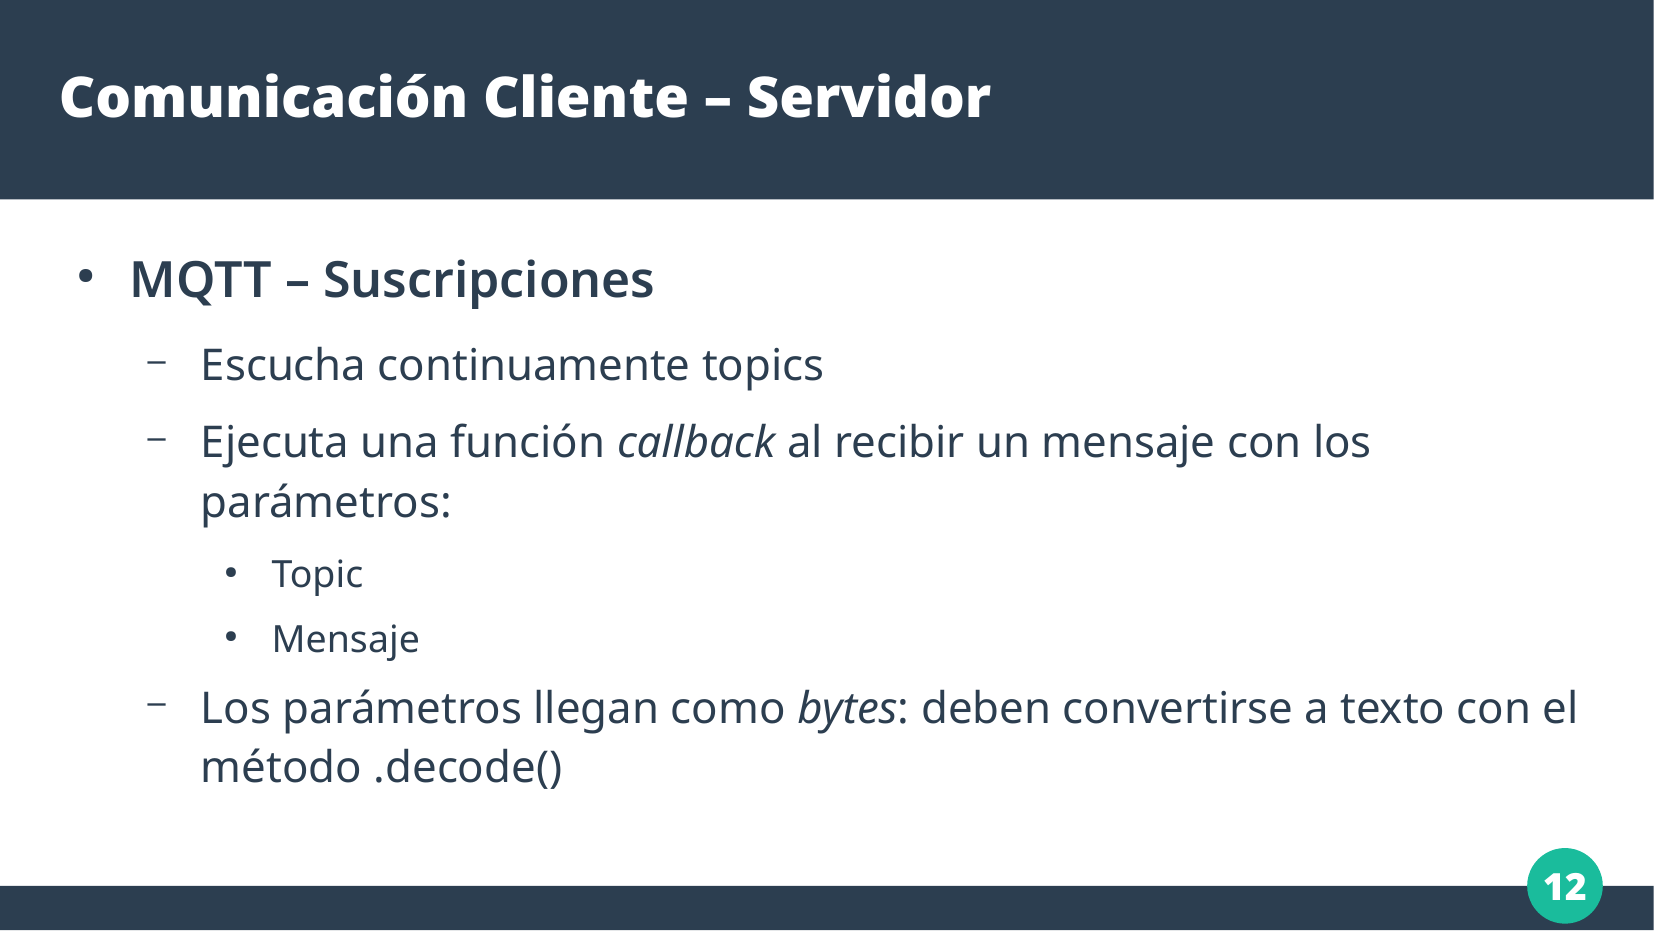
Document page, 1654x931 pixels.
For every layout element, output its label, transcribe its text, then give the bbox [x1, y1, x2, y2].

list MQTT – Suscripciones Escucha continuamente topics Ejecuta una función callback al recibir un mensaje con los parámetros: Topic Mensaje Los parámetros llegan como bytes: deben convertirse a texto con el método .decode() [59, 243, 1595, 864]
title Comunicación Cliente – Servidor [59, 37, 1595, 155]
